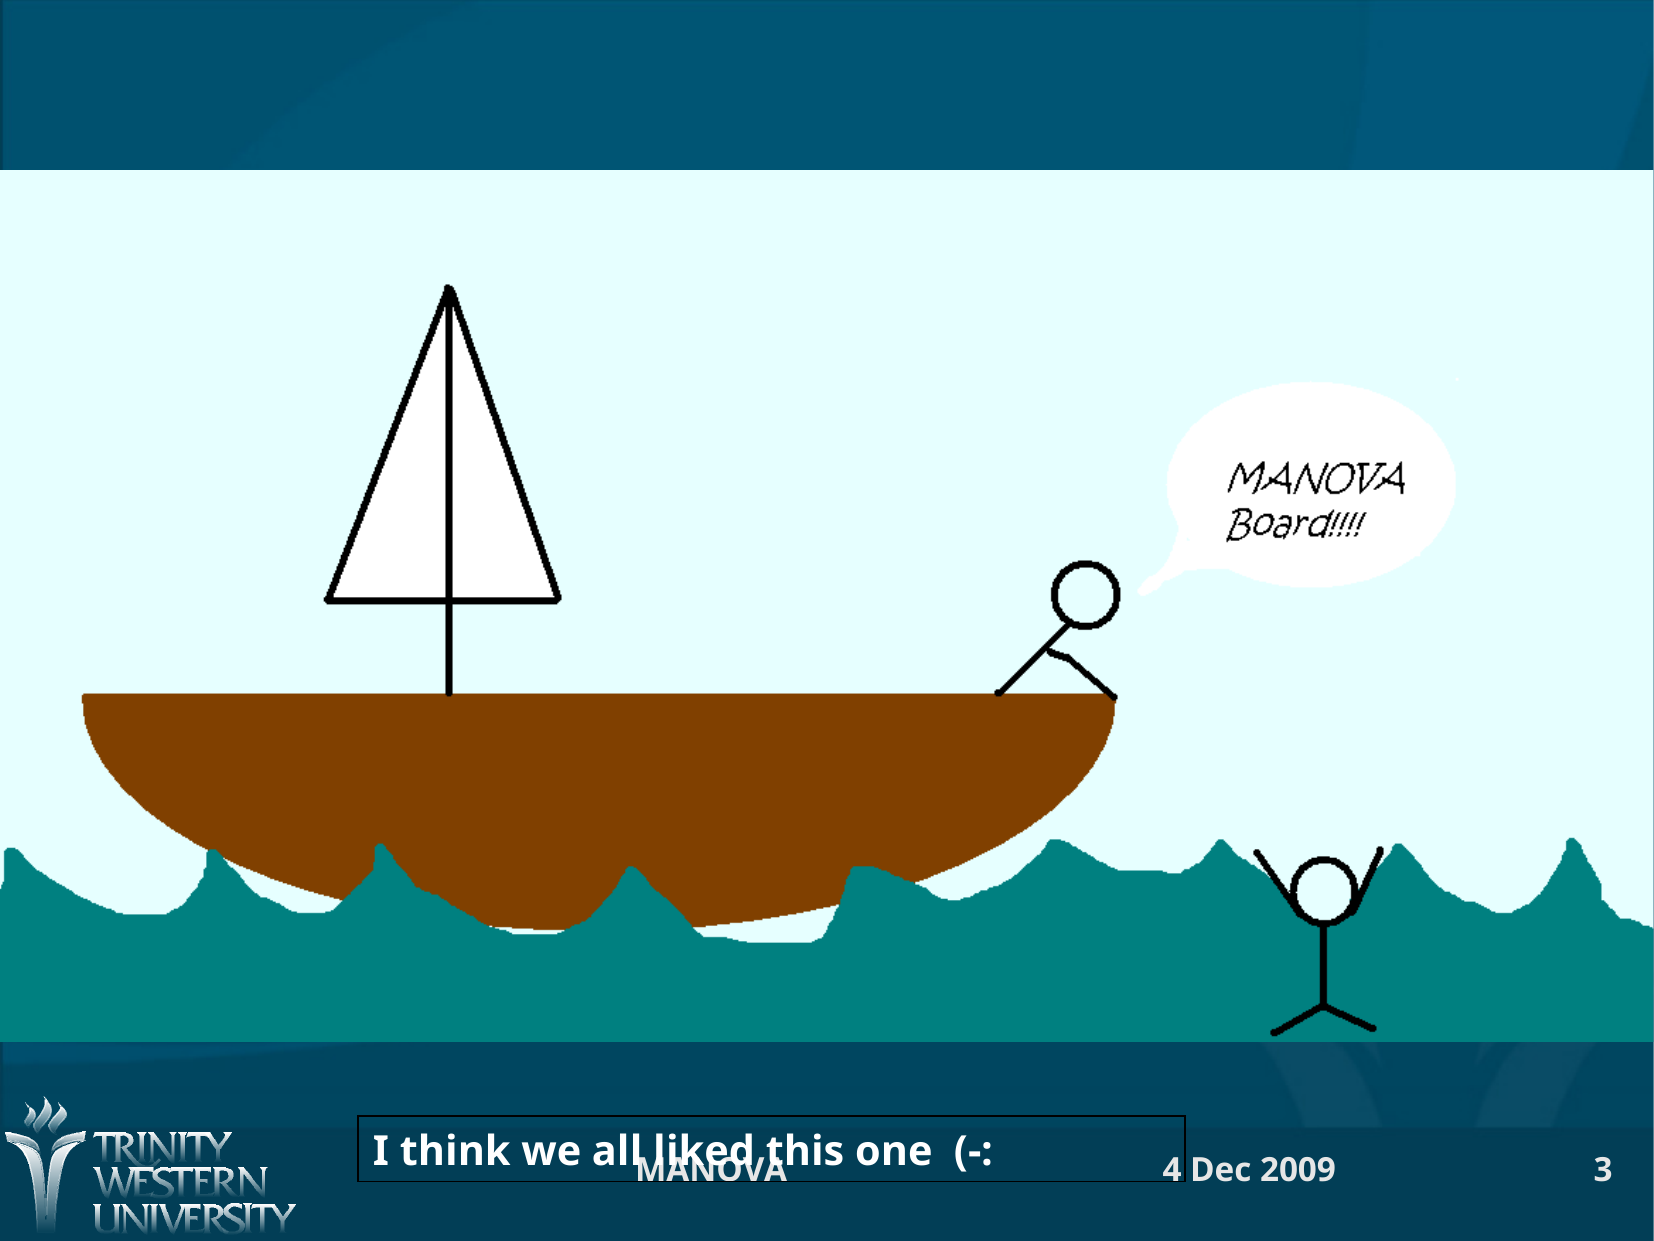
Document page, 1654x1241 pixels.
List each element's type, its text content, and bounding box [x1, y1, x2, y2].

picture [0, 171, 1654, 1126]
picture [38, 1227, 54, 1232]
table_cell [48, 1211, 56, 1216]
table_cell [38, 1211, 46, 1216]
text_box I think we all liked this one (-: [358, 1116, 1186, 1182]
